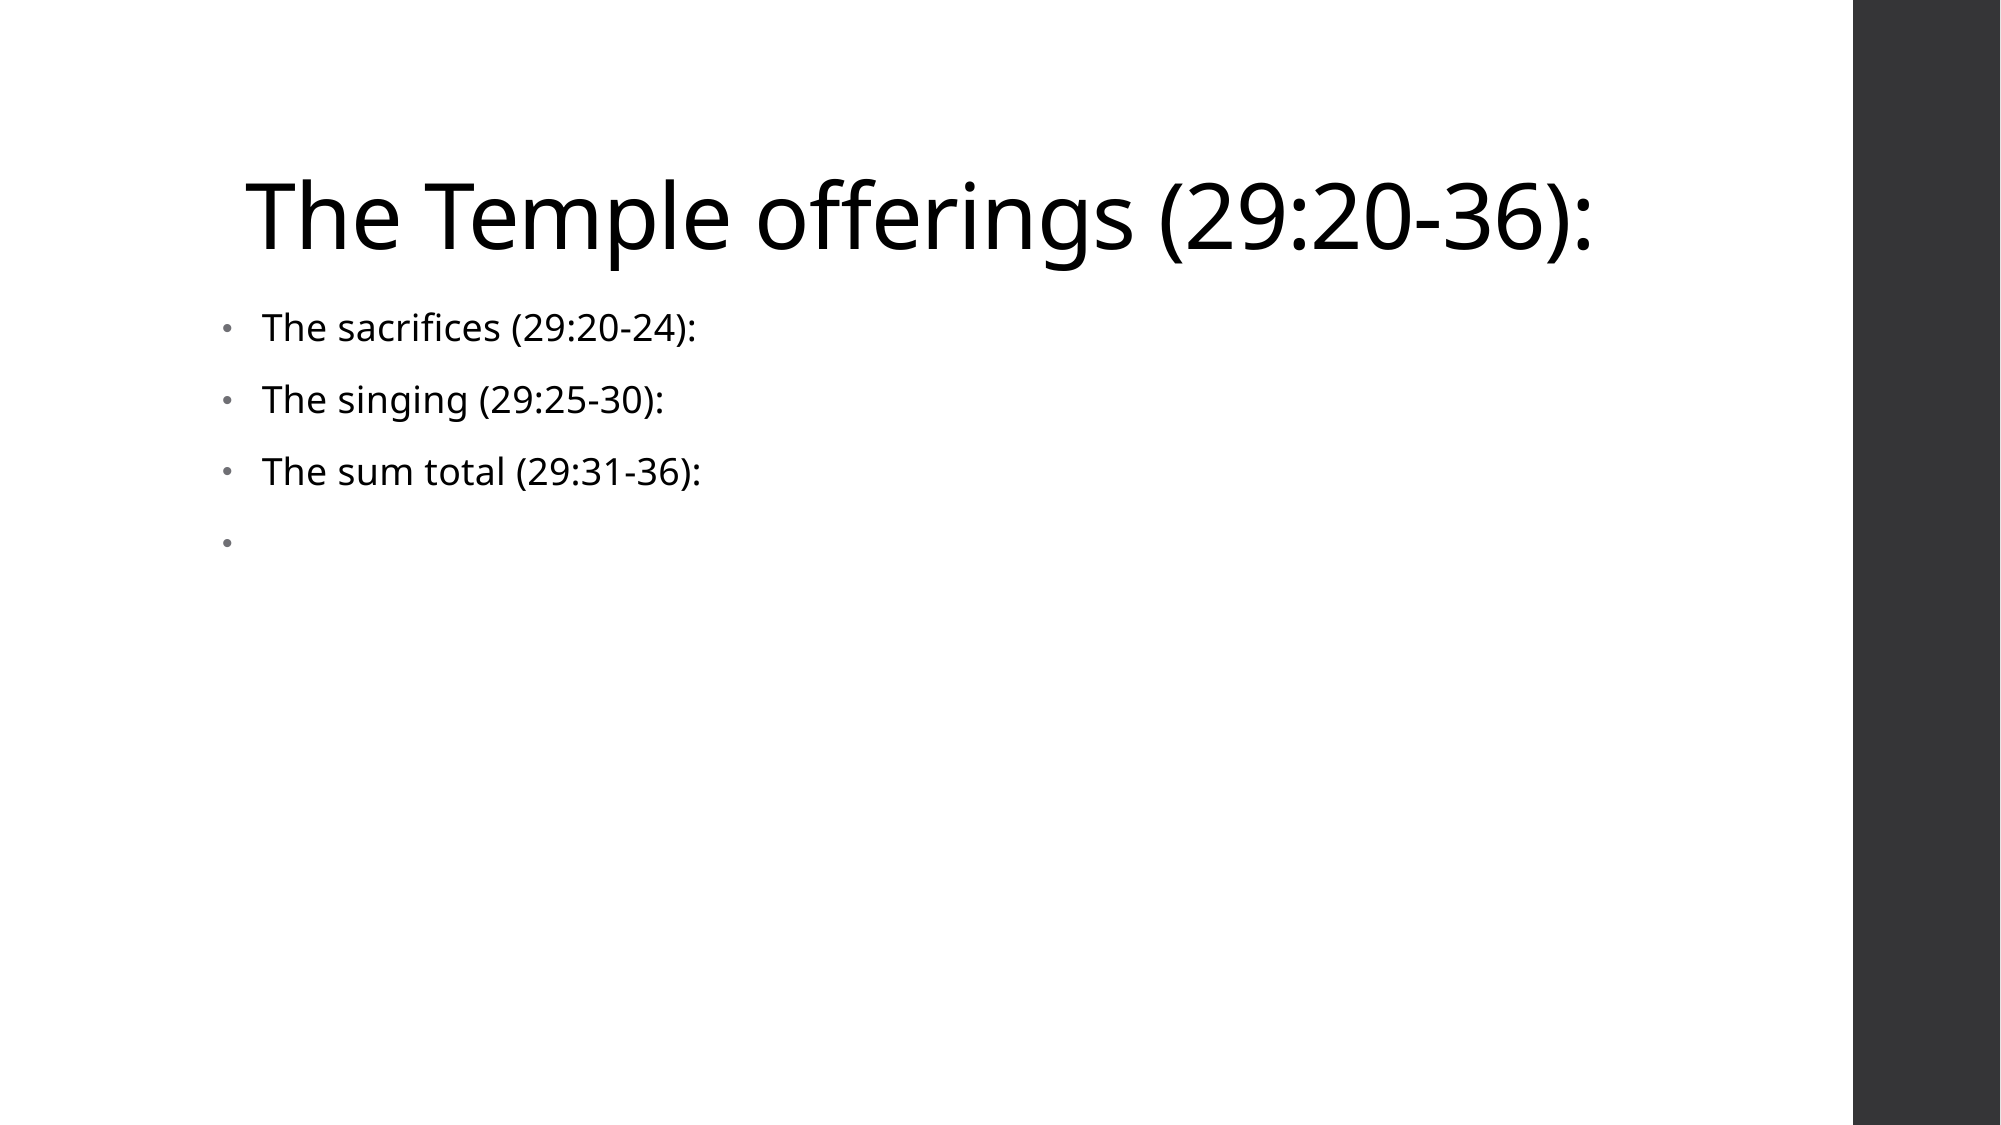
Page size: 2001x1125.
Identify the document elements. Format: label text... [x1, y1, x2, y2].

title The Temple offerings (29:20-36): [206, 60, 1797, 278]
list The sacrifices (29:20-24): The singing (29:25-30): The sum total (29:31-36): [206, 299, 1617, 1014]
